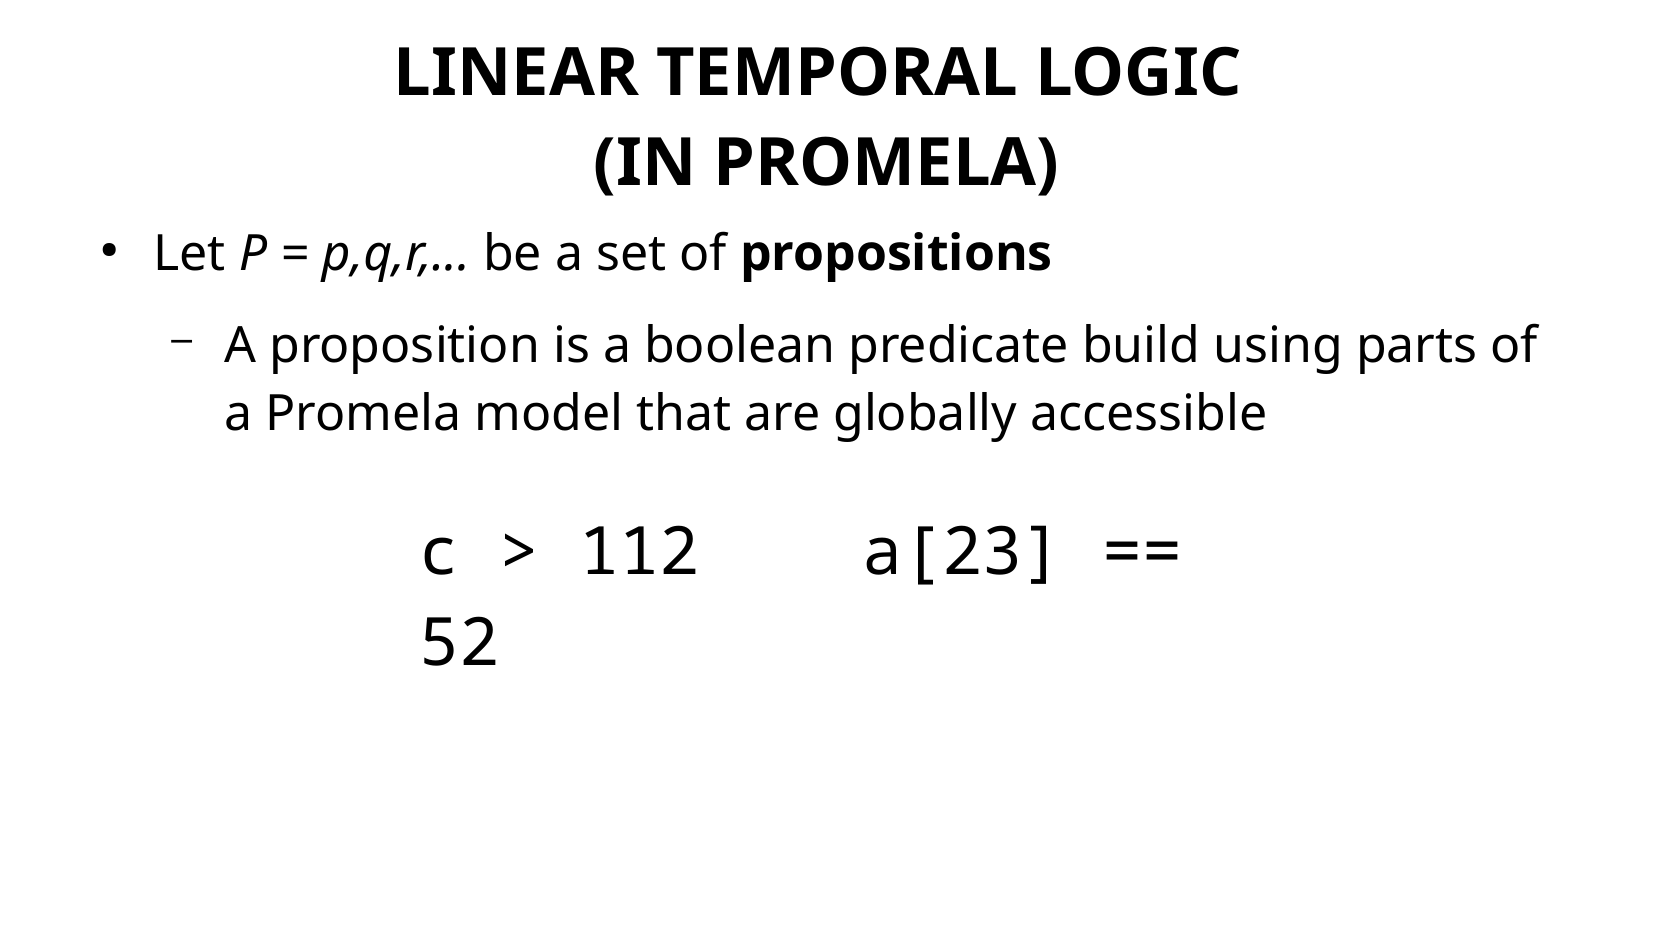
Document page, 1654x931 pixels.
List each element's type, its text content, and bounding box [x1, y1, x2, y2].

list Let P = p,q,r,... be a set of propositions A proposition is a boolean predicate build using parts of a Promela model that are globally accessible [82, 217, 1571, 757]
title LINEAR TEMPORAL LOGIC (IN PROMELA) [82, 33, 1571, 196]
text_box c > 112 a[23] == 52 [404, 496, 1250, 591]
